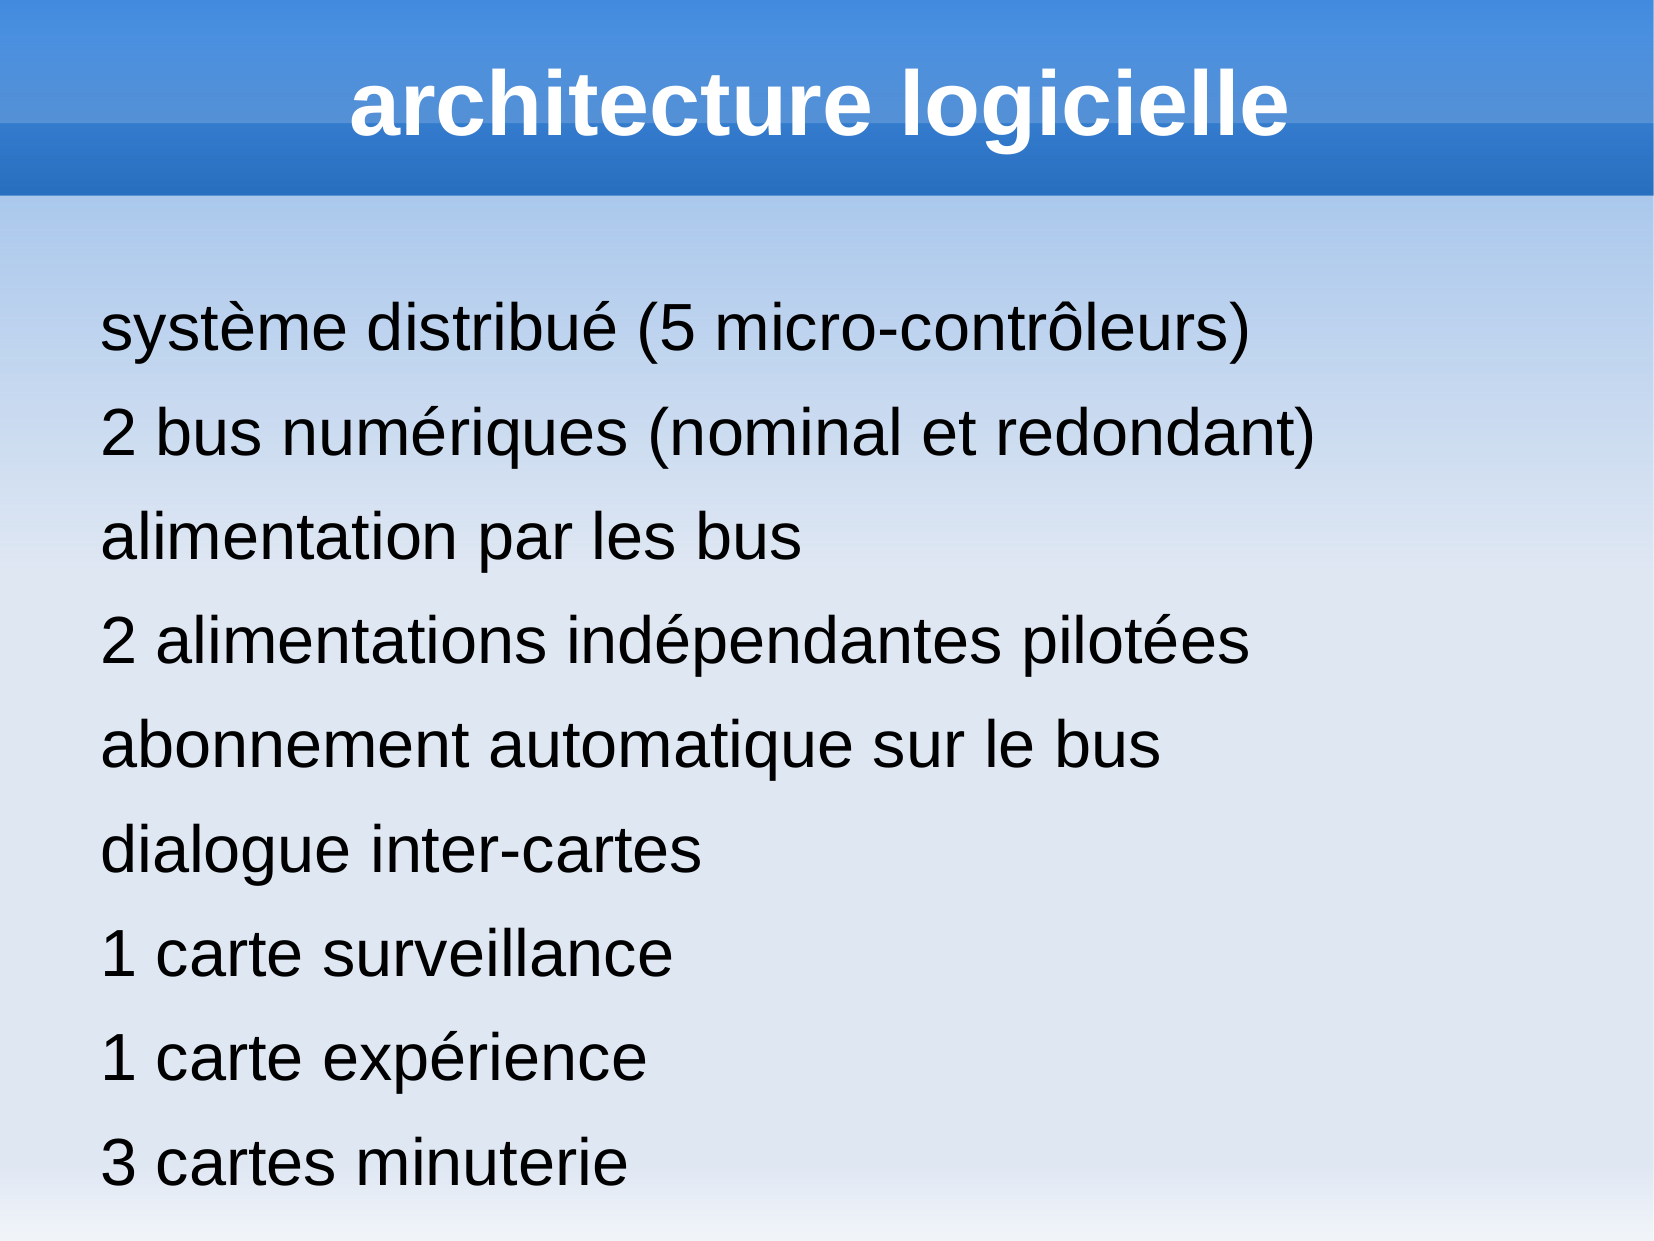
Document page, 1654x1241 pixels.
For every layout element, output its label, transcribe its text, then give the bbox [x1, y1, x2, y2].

list système distribué (5 micro-contrôleurs) 2 bus numériques (nominal et redondant) alimentation par les bus 2 alimentations indépendantes pilotées abonnement automatique sur le bus dialogue inter-cartes 1 carte surveillance 1 carte expérience 3 cartes minuterie [82, 290, 1571, 1241]
picture [0, 0, 1654, 1241]
title architecture logicielle [76, 0, 1565, 208]
